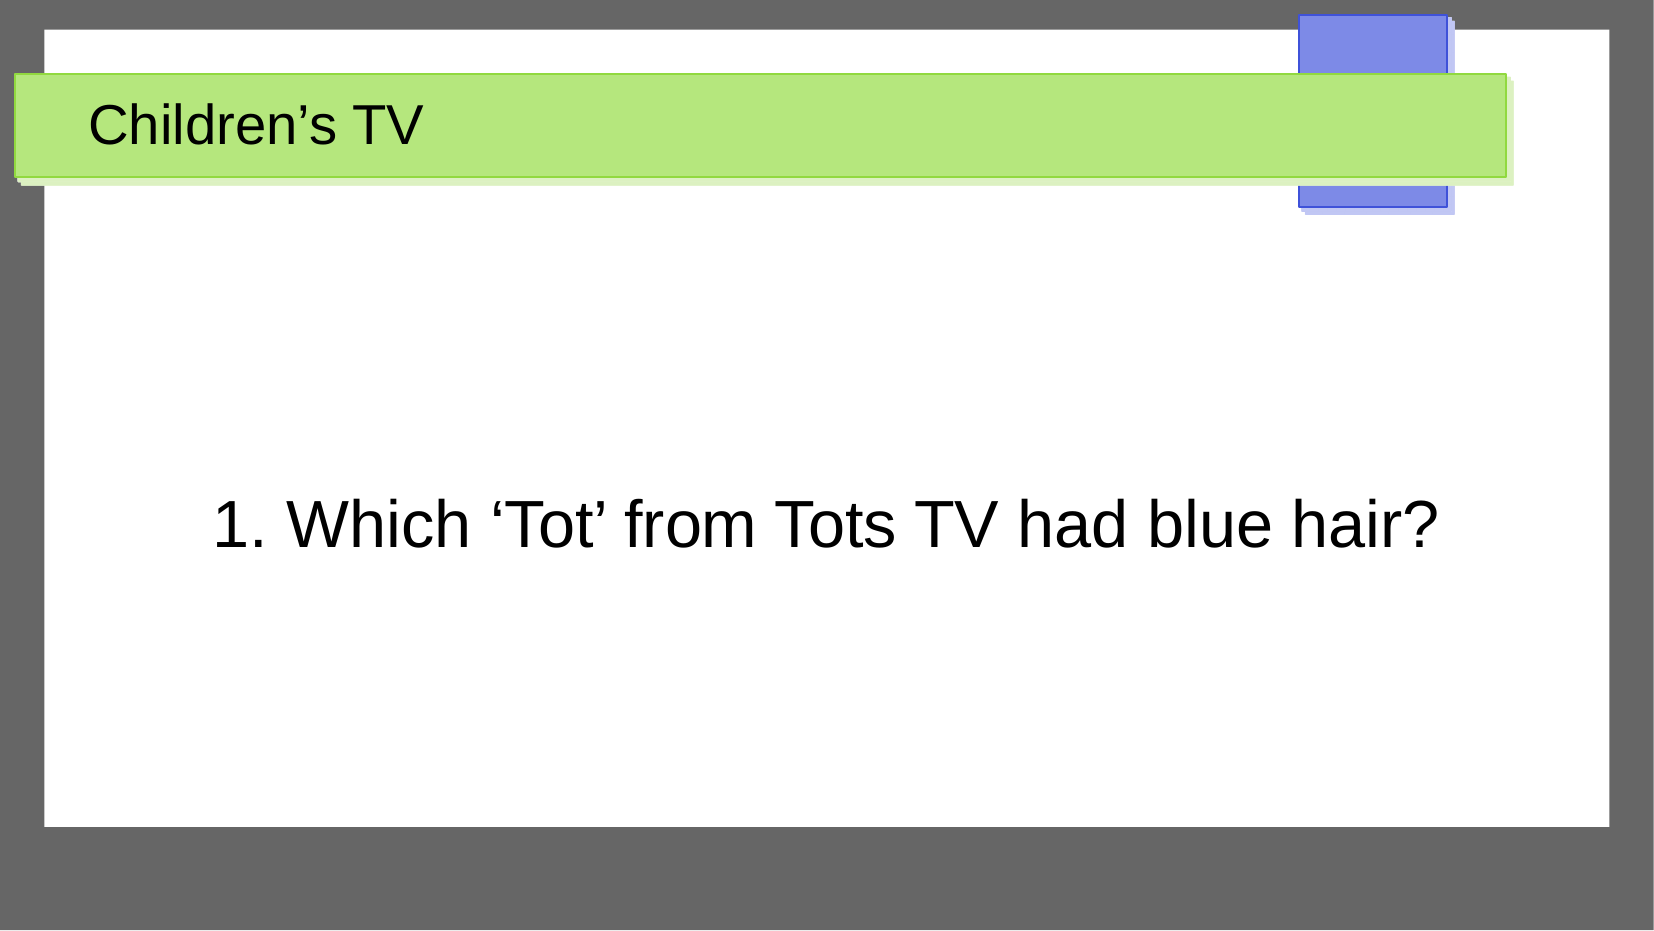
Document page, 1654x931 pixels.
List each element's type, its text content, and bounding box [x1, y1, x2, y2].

text_box 1. Which ‘Tot’ from Tots TV had blue hair? [88, 236, 1565, 813]
title Children’s TV [88, 73, 1506, 178]
